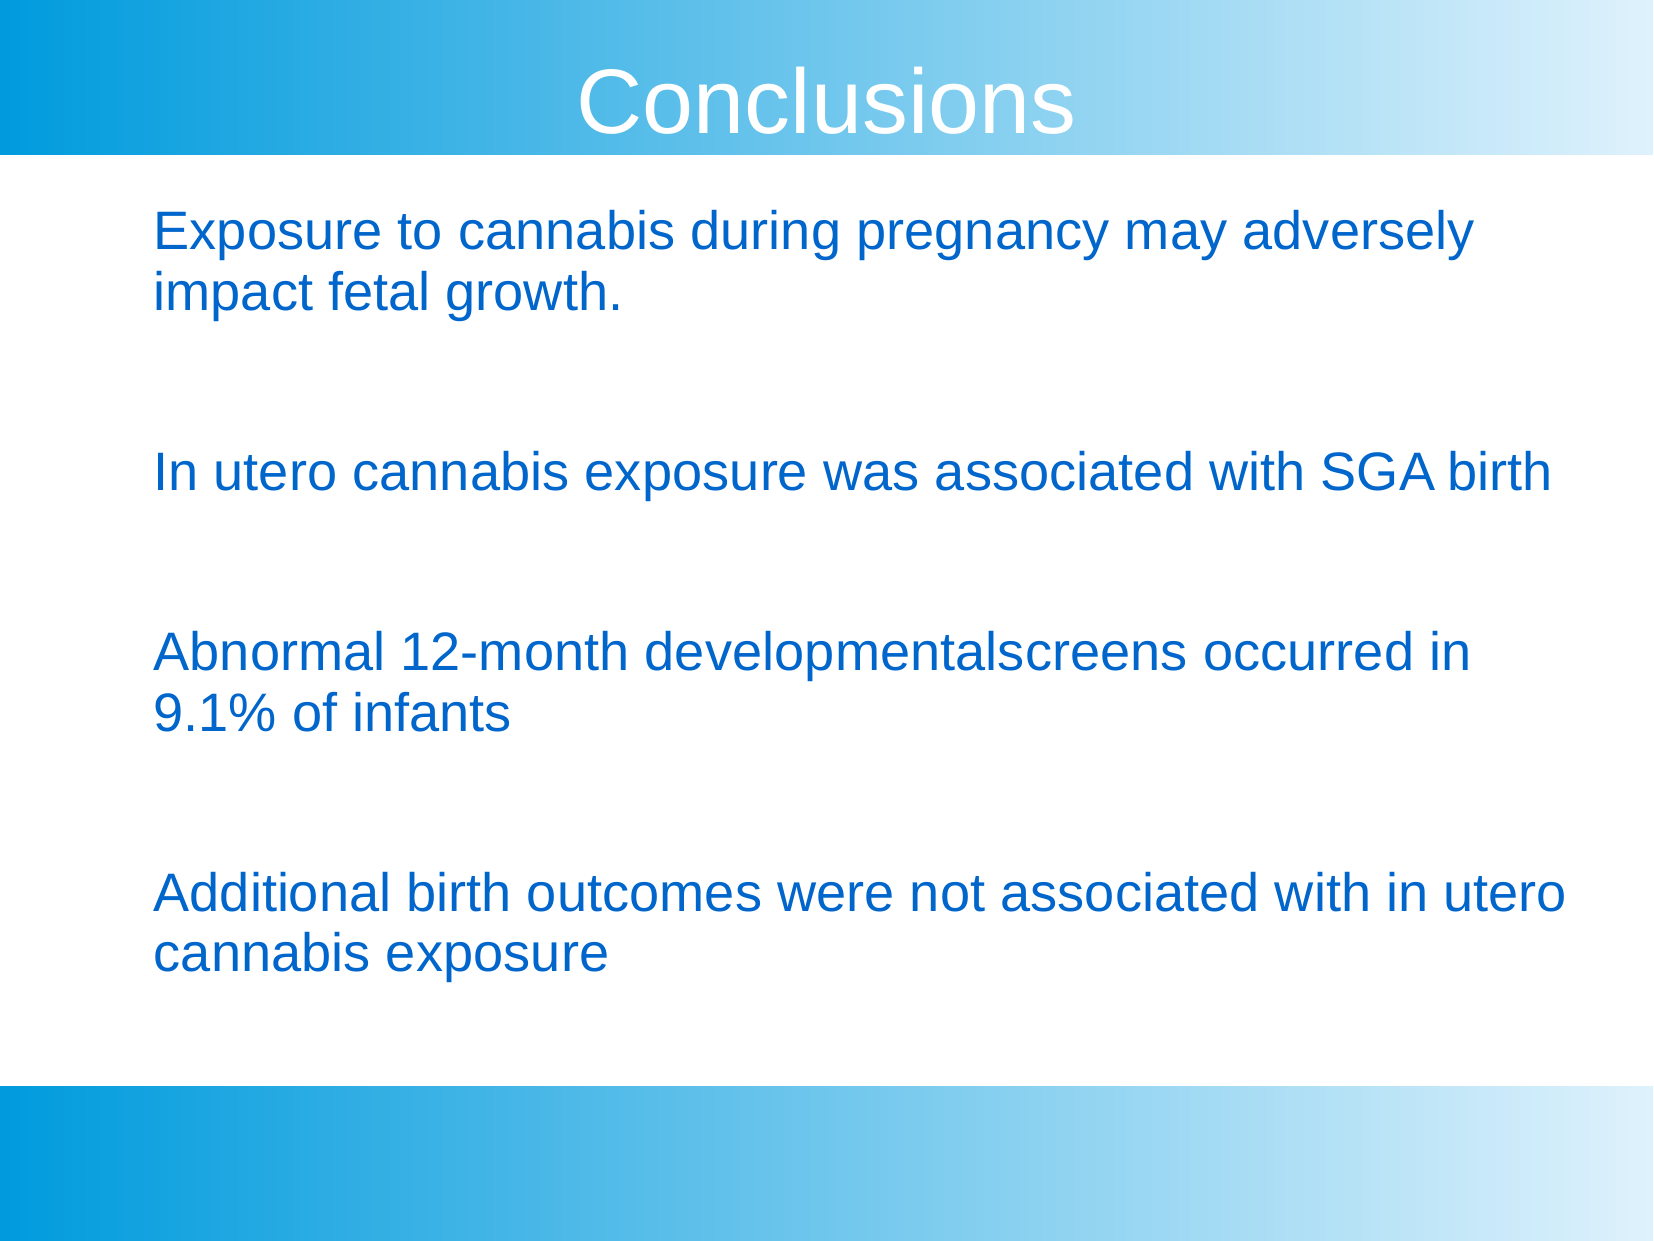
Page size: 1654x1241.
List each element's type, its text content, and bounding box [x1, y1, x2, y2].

title Conclusions [82, 49, 1571, 155]
list Exposure to cannabis during pregnancy may adversely impact fetal growth. In utero cannabis exposure was associated with SGA birth Abnormal 12-month developmentalscreens occurred in 9.1% of infants Additional birth outcomes were not associated with in utero cannabis exposure [82, 200, 1571, 945]
